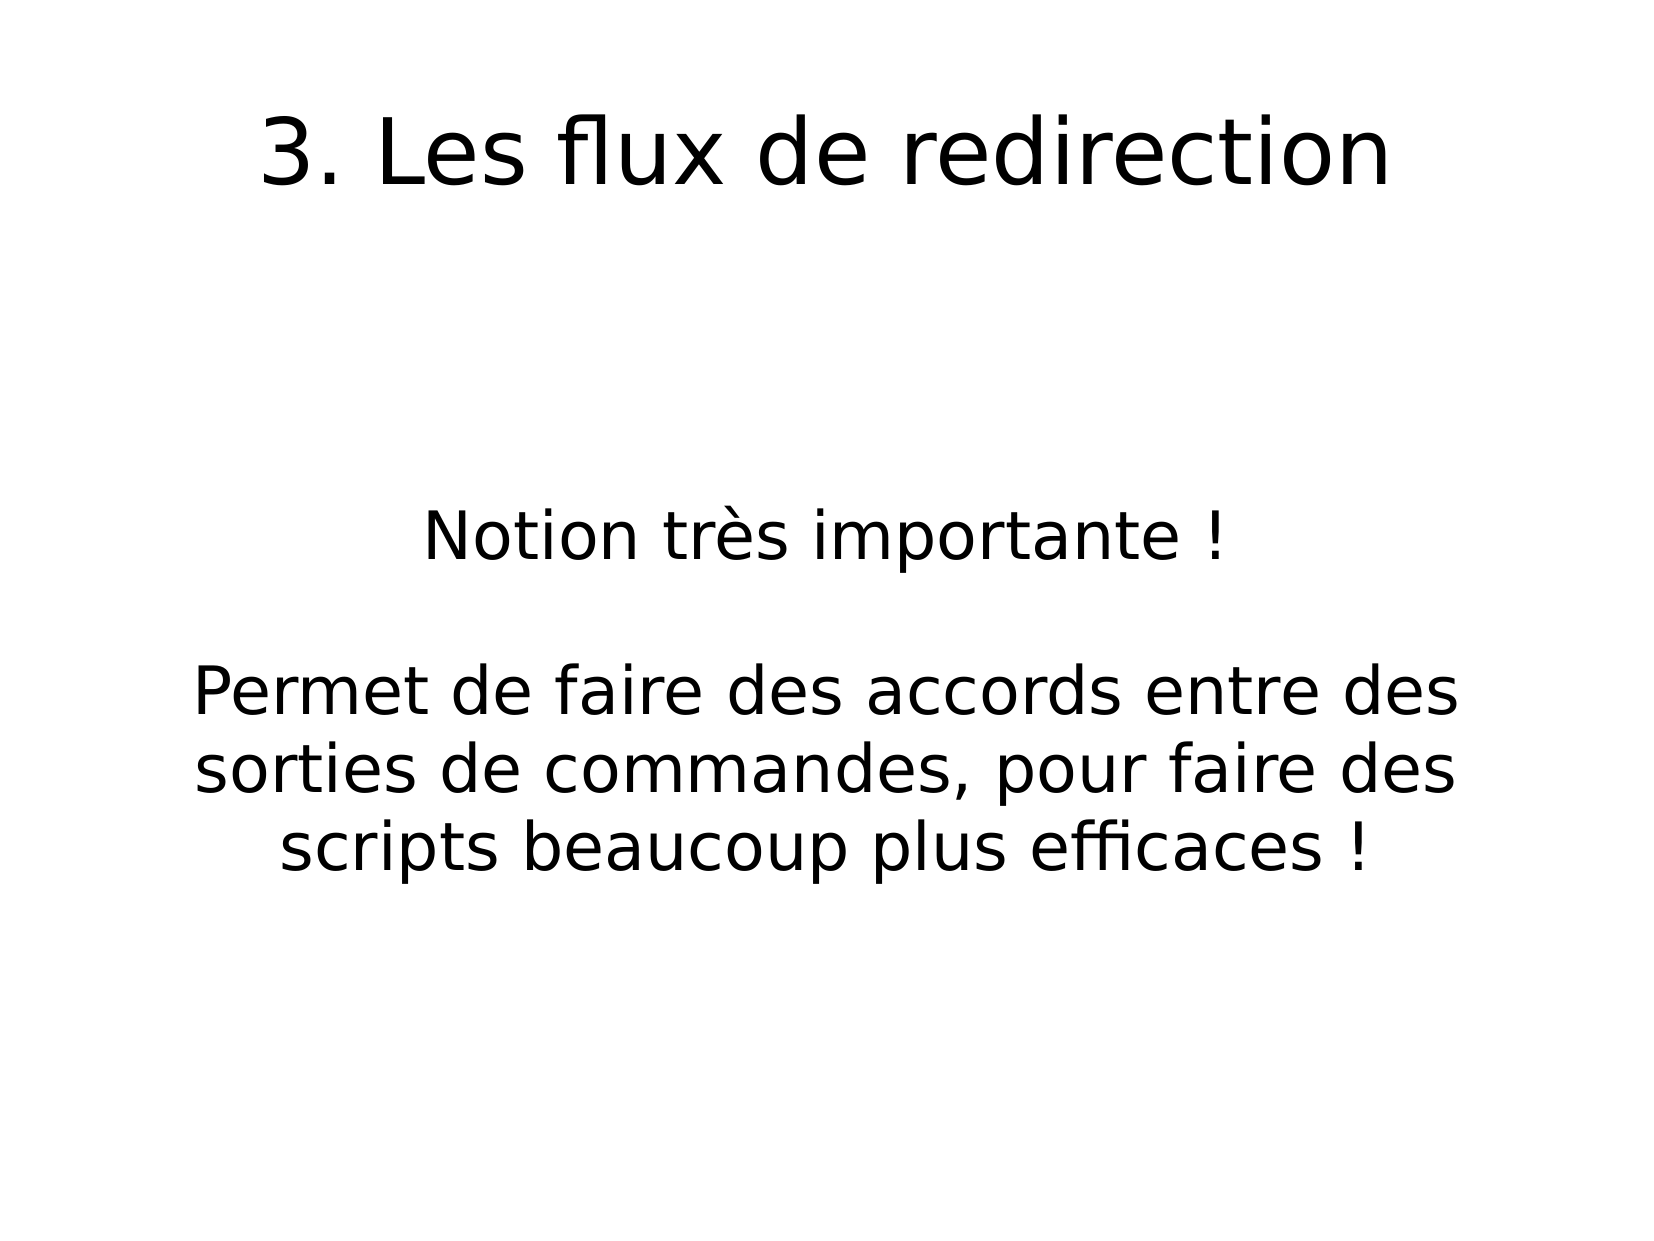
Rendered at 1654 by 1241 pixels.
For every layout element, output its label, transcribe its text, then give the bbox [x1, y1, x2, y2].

title 3. Les flux de redirection [82, 49, 1571, 257]
subtitle Notion très importante ! Permet de faire des accords entre des sorties de commandes, pour faire des scripts beaucoup plus efficaces ! [82, 331, 1571, 1052]
